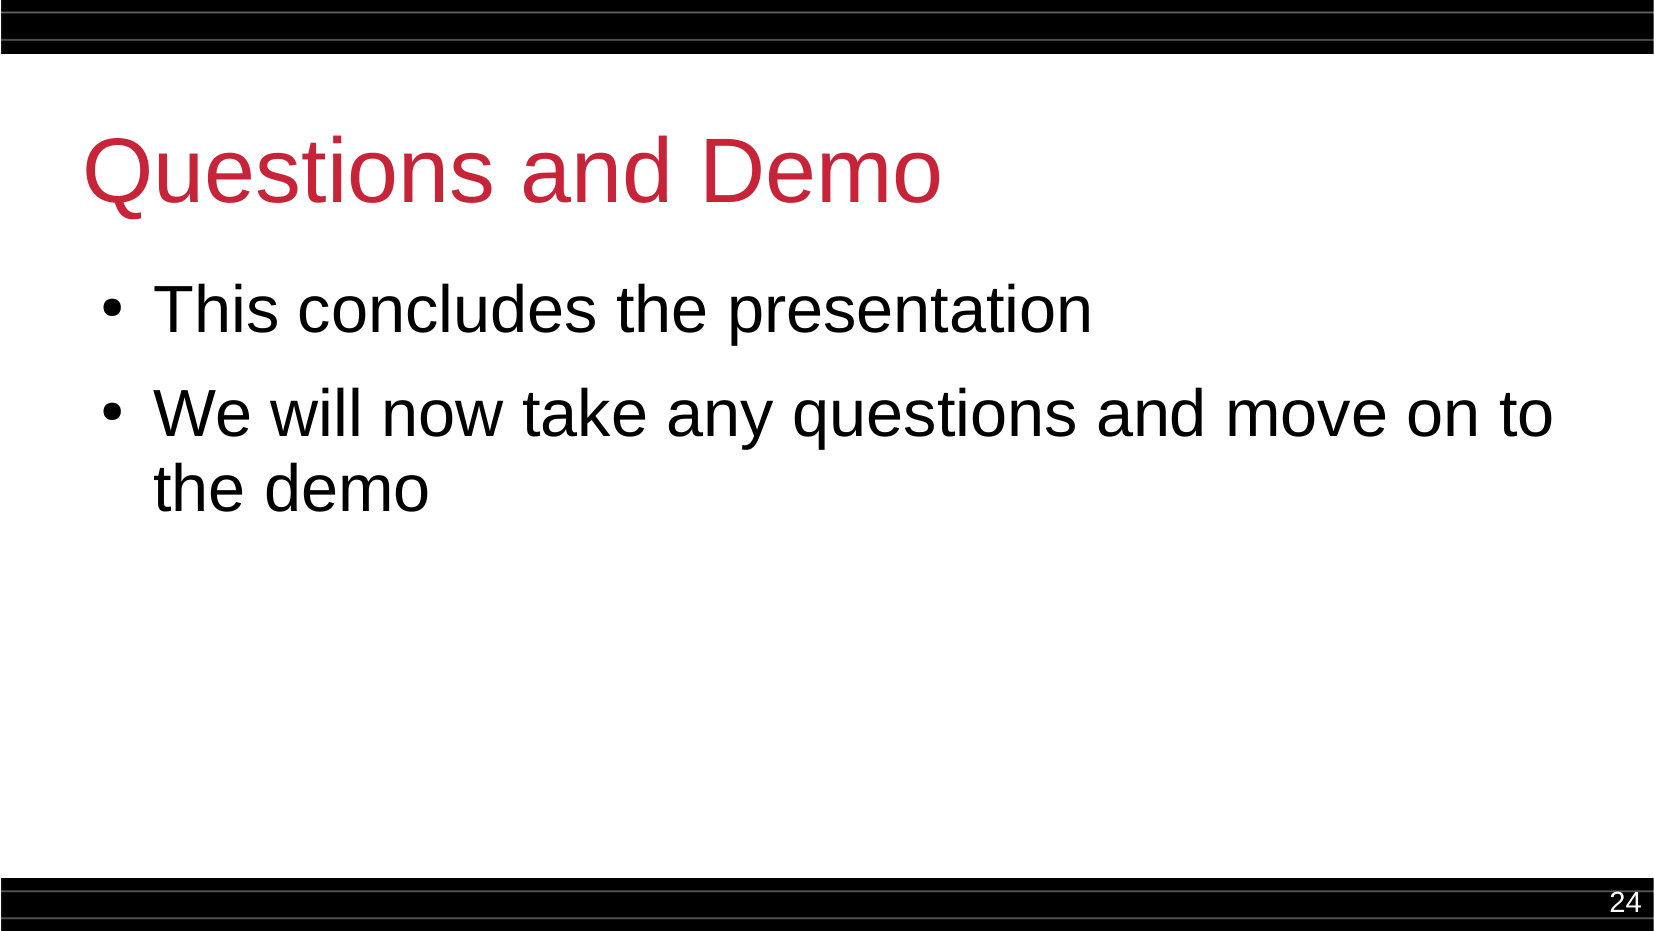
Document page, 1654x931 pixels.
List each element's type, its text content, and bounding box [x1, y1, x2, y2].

picture [1, 878, 1654, 931]
title Questions and Demo [82, 92, 1571, 249]
picture [1, 0, 1654, 54]
list This concludes the presentation We will now take any questions and move on to the demo [82, 271, 1571, 758]
